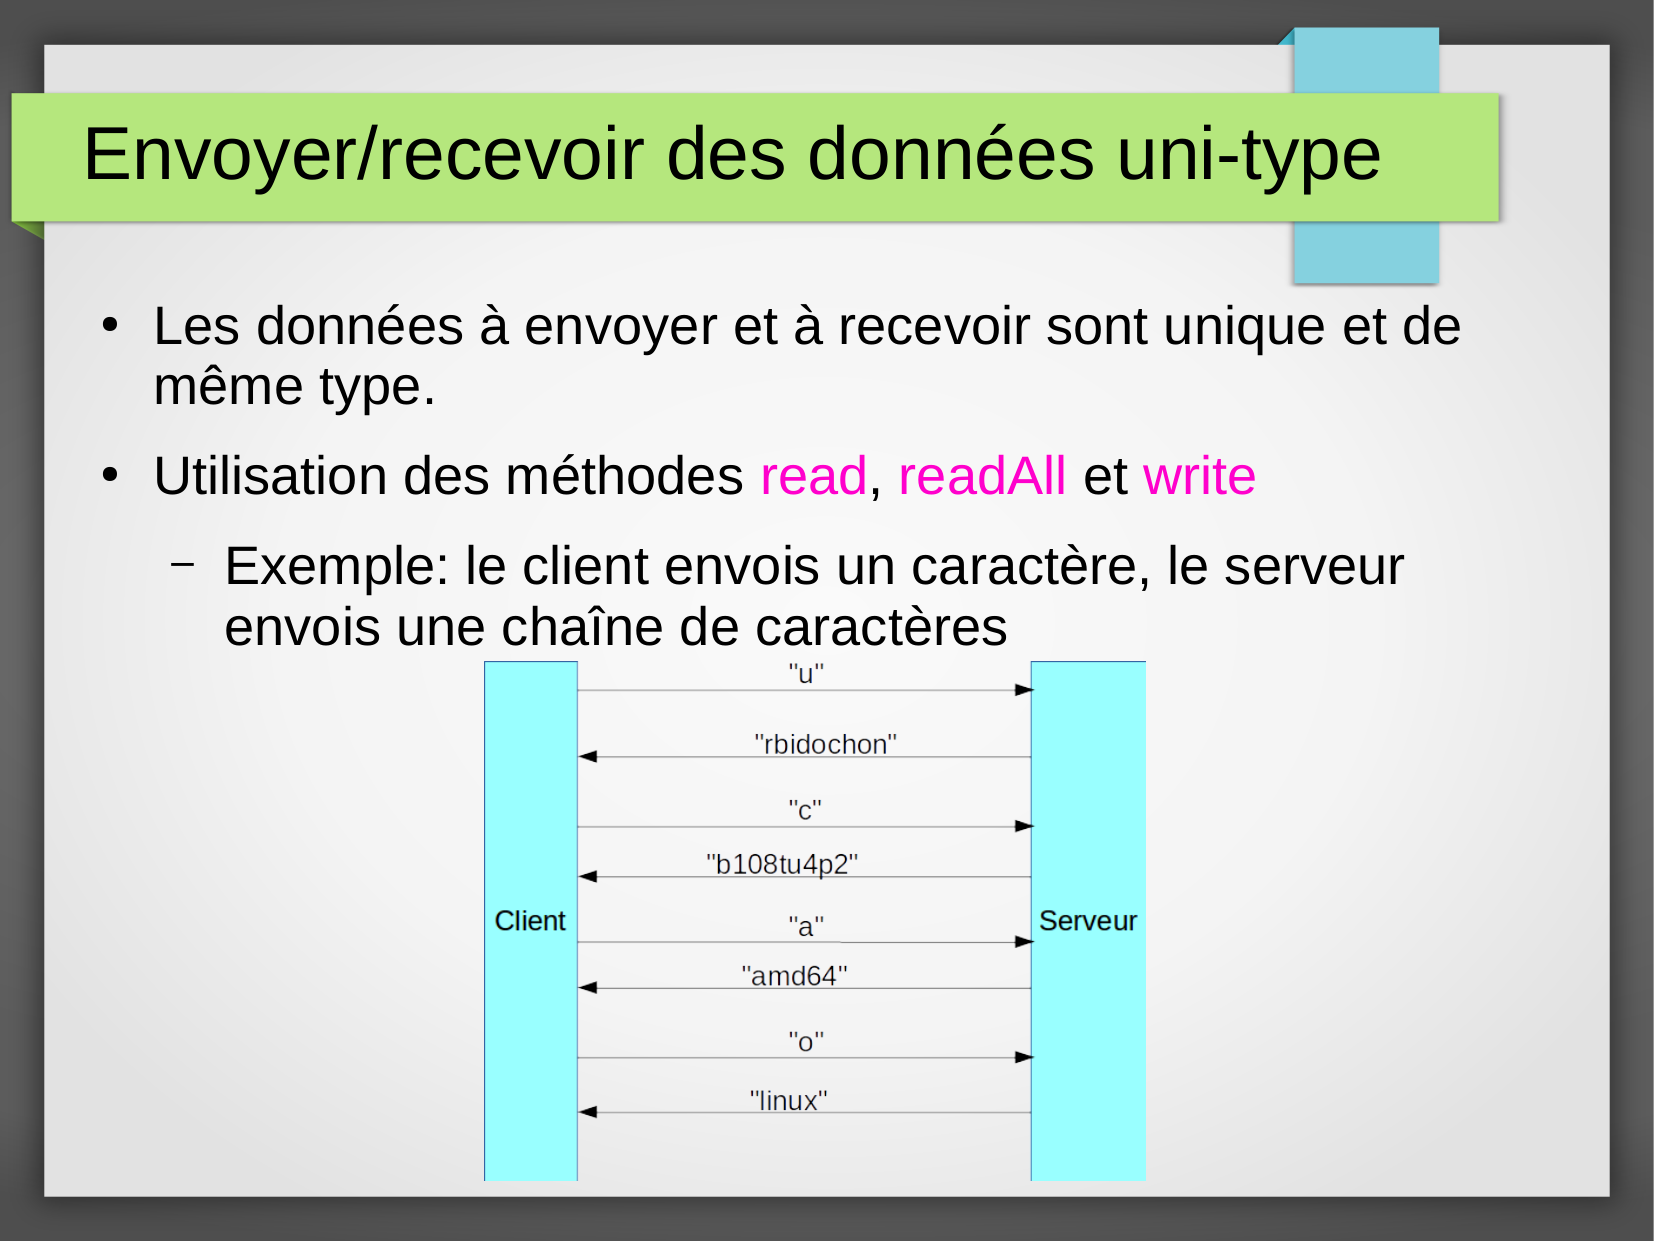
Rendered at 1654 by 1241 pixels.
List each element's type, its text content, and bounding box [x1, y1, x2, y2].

list Les données à envoyer et à recevoir sont unique et de même type. Utilisation des méthodes read, readAll et write Exemple: le client envois un caractère, le serveur envois une chaîne de caractères [82, 295, 1571, 1015]
title Envoyer/recevoir des données uni-type [82, 69, 1453, 238]
picture [0, 0, 1654, 1241]
